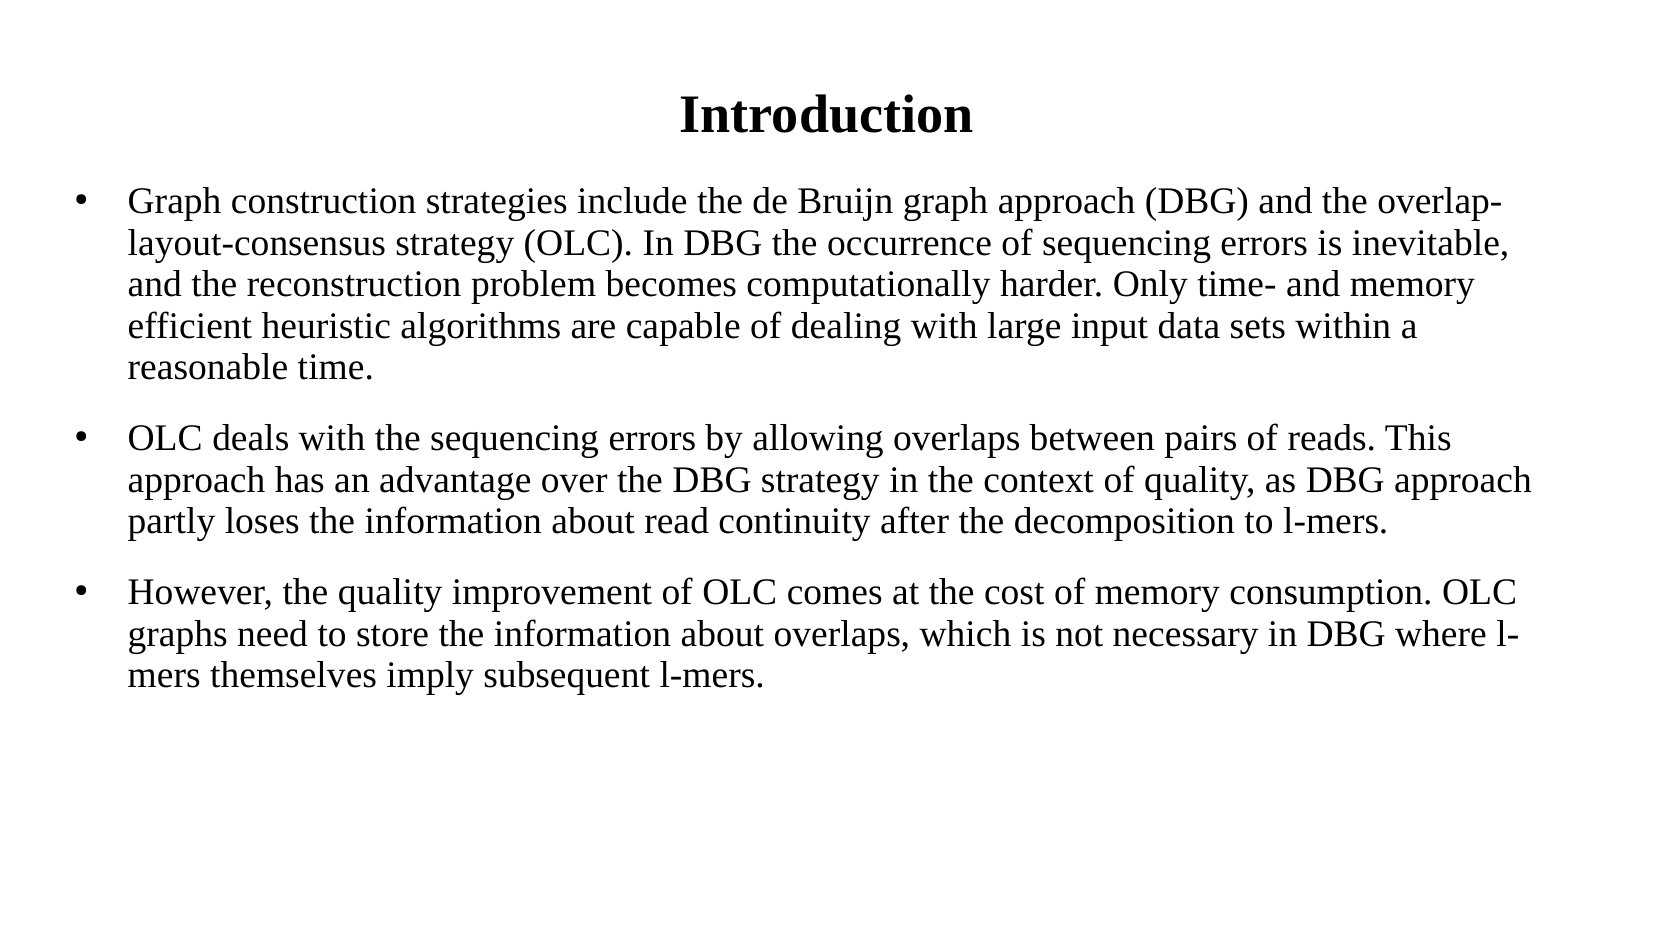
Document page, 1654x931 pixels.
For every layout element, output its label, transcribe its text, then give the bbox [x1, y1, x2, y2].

title Introduction [82, 37, 1571, 193]
list Graph construction strategies include the de Bruijn graph approach (DBG) and the overlap-layout-consensus strategy (OLC). In DBG the occurrence of sequencing errors is inevitable, and the reconstruction problem becomes computationally harder. Only time- and memory efficient heuristic algorithms are capable of dealing with large input data sets within a reasonable time. OLC deals with the sequencing errors by allowing overlaps between pairs of reads. This approach has an advantage over the DBG strategy in the context of quality, as DBG approach partly loses the information about read continuity after the decomposition to l-mers. However, the quality improvement of OLC comes at the cost of memory consumption. OLC graphs need to store the information about overlaps, which is not necessary in DBG where l-mers themselves imply subsequent l-mers. [56, 180, 1546, 873]
